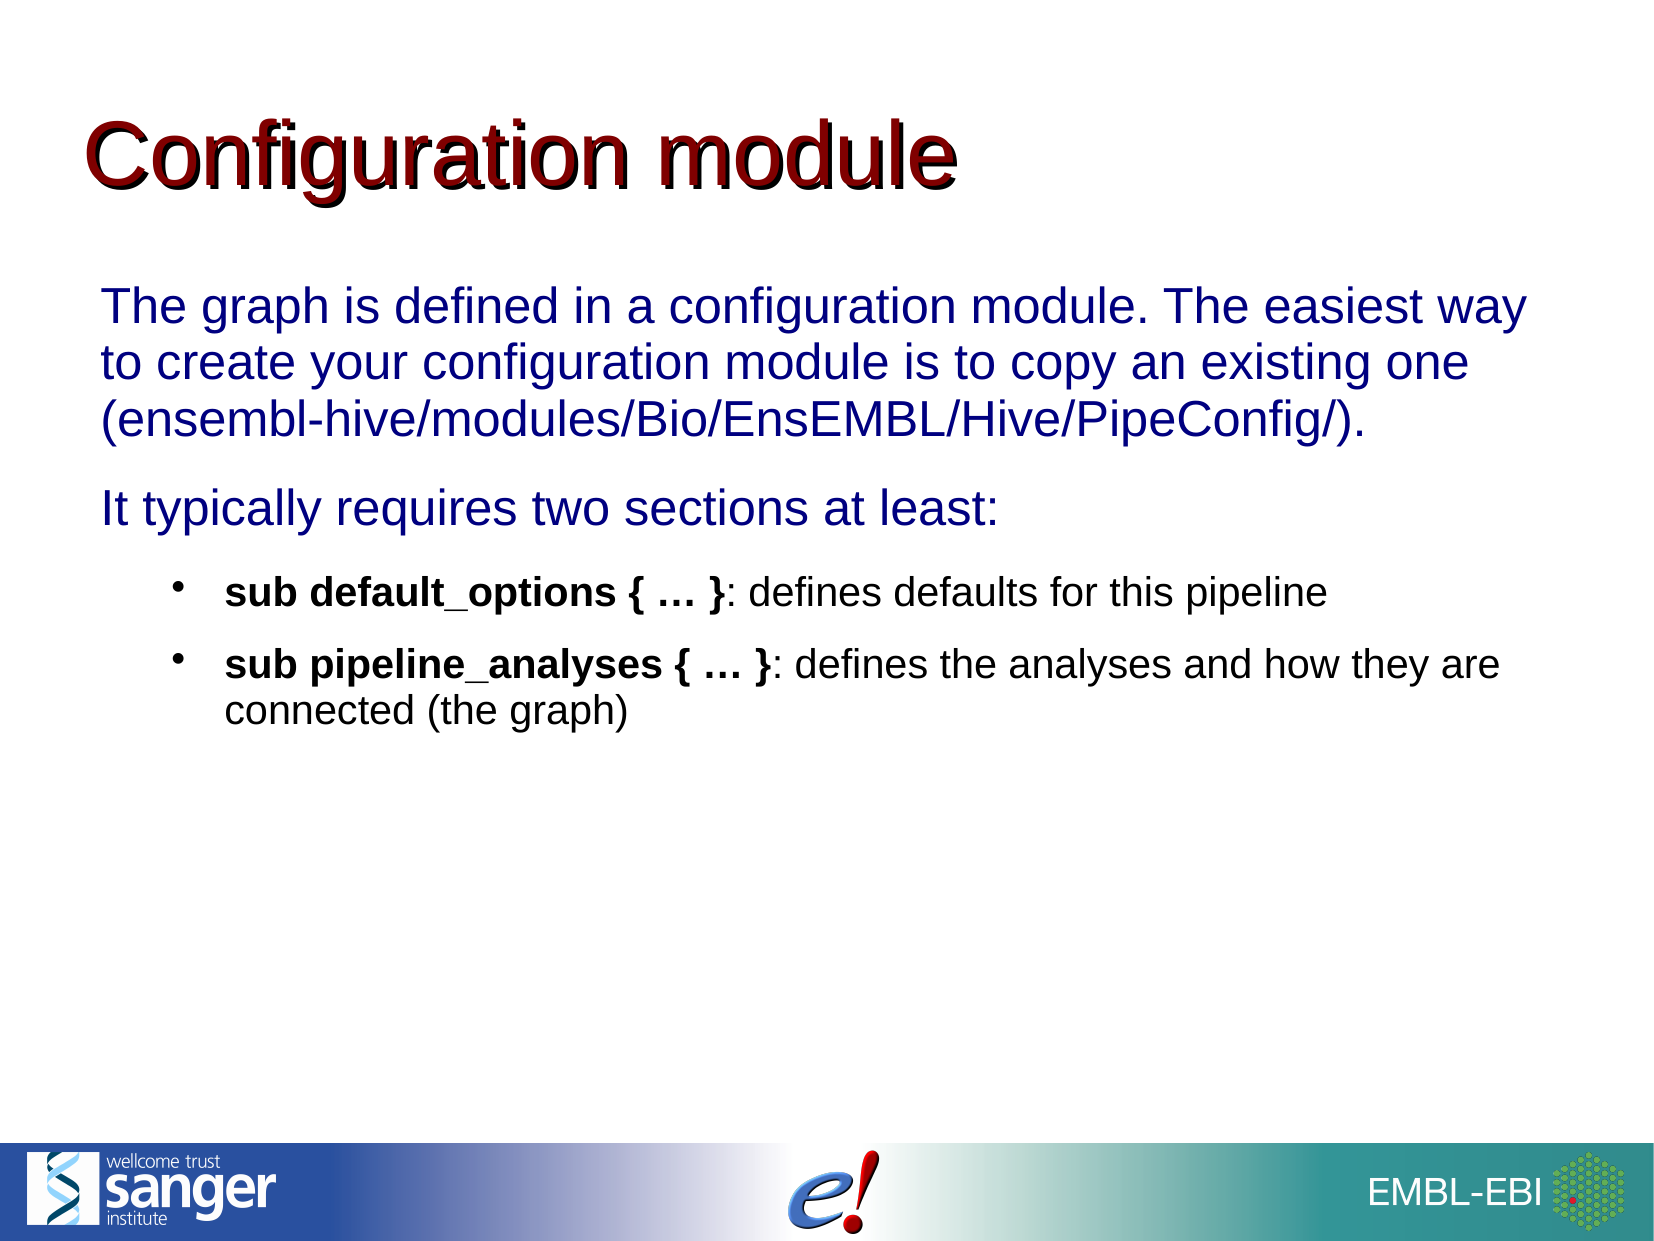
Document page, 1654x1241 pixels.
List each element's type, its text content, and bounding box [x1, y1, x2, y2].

list The graph is defined in a configuration module. The easiest way to create your configuration module is to copy an existing one (ensembl-hive/modules/Bio/EnsEMBL/Hive/PipeConfig/). It typically requires two sections at least: sub default_options { … }: defines defaults for this pipeline sub pipeline_analyses { … }: defines the analyses and how they are connected (the graph) [82, 277, 1576, 1081]
picture [0, 1143, 1654, 1241]
title Configuration module [82, 49, 1571, 257]
